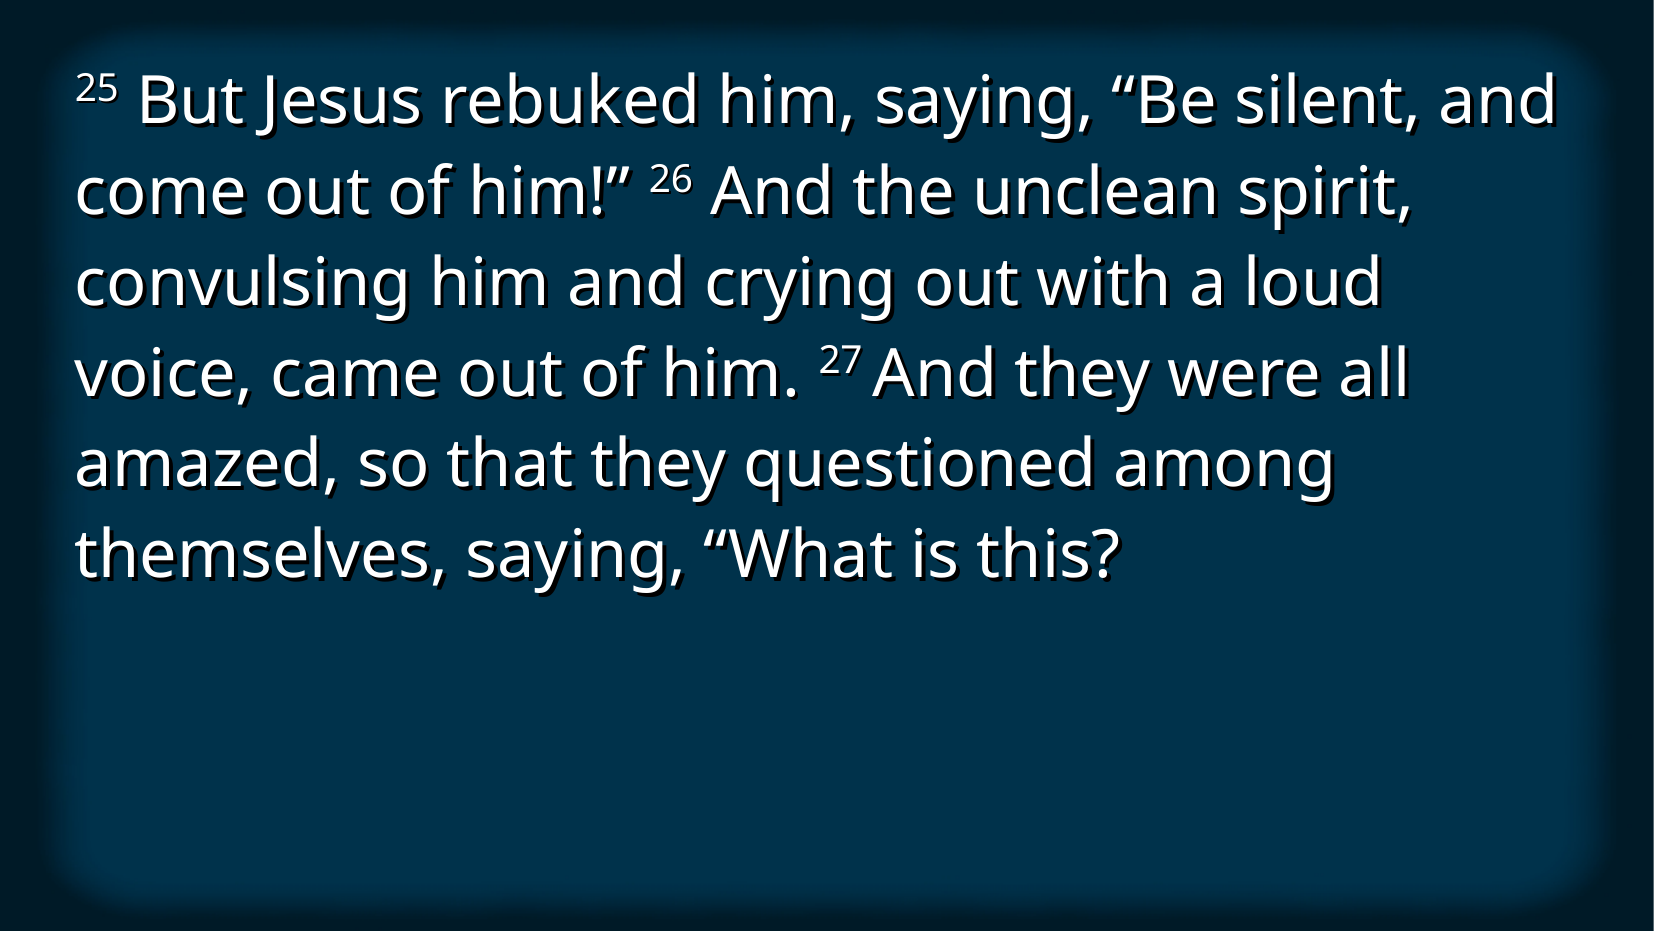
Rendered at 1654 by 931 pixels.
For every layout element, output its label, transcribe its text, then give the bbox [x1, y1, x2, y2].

text_box 25 But Jesus rebuked him, saying, “Be silent, and come out of him!” 26 And the unclean spirit, convulsing him and crying out with a loud voice, came out of him. 27 And they were all amazed, so that they questioned among themselves, saying, “What is this? [60, 45, 1591, 593]
picture [0, 0, 1654, 931]
